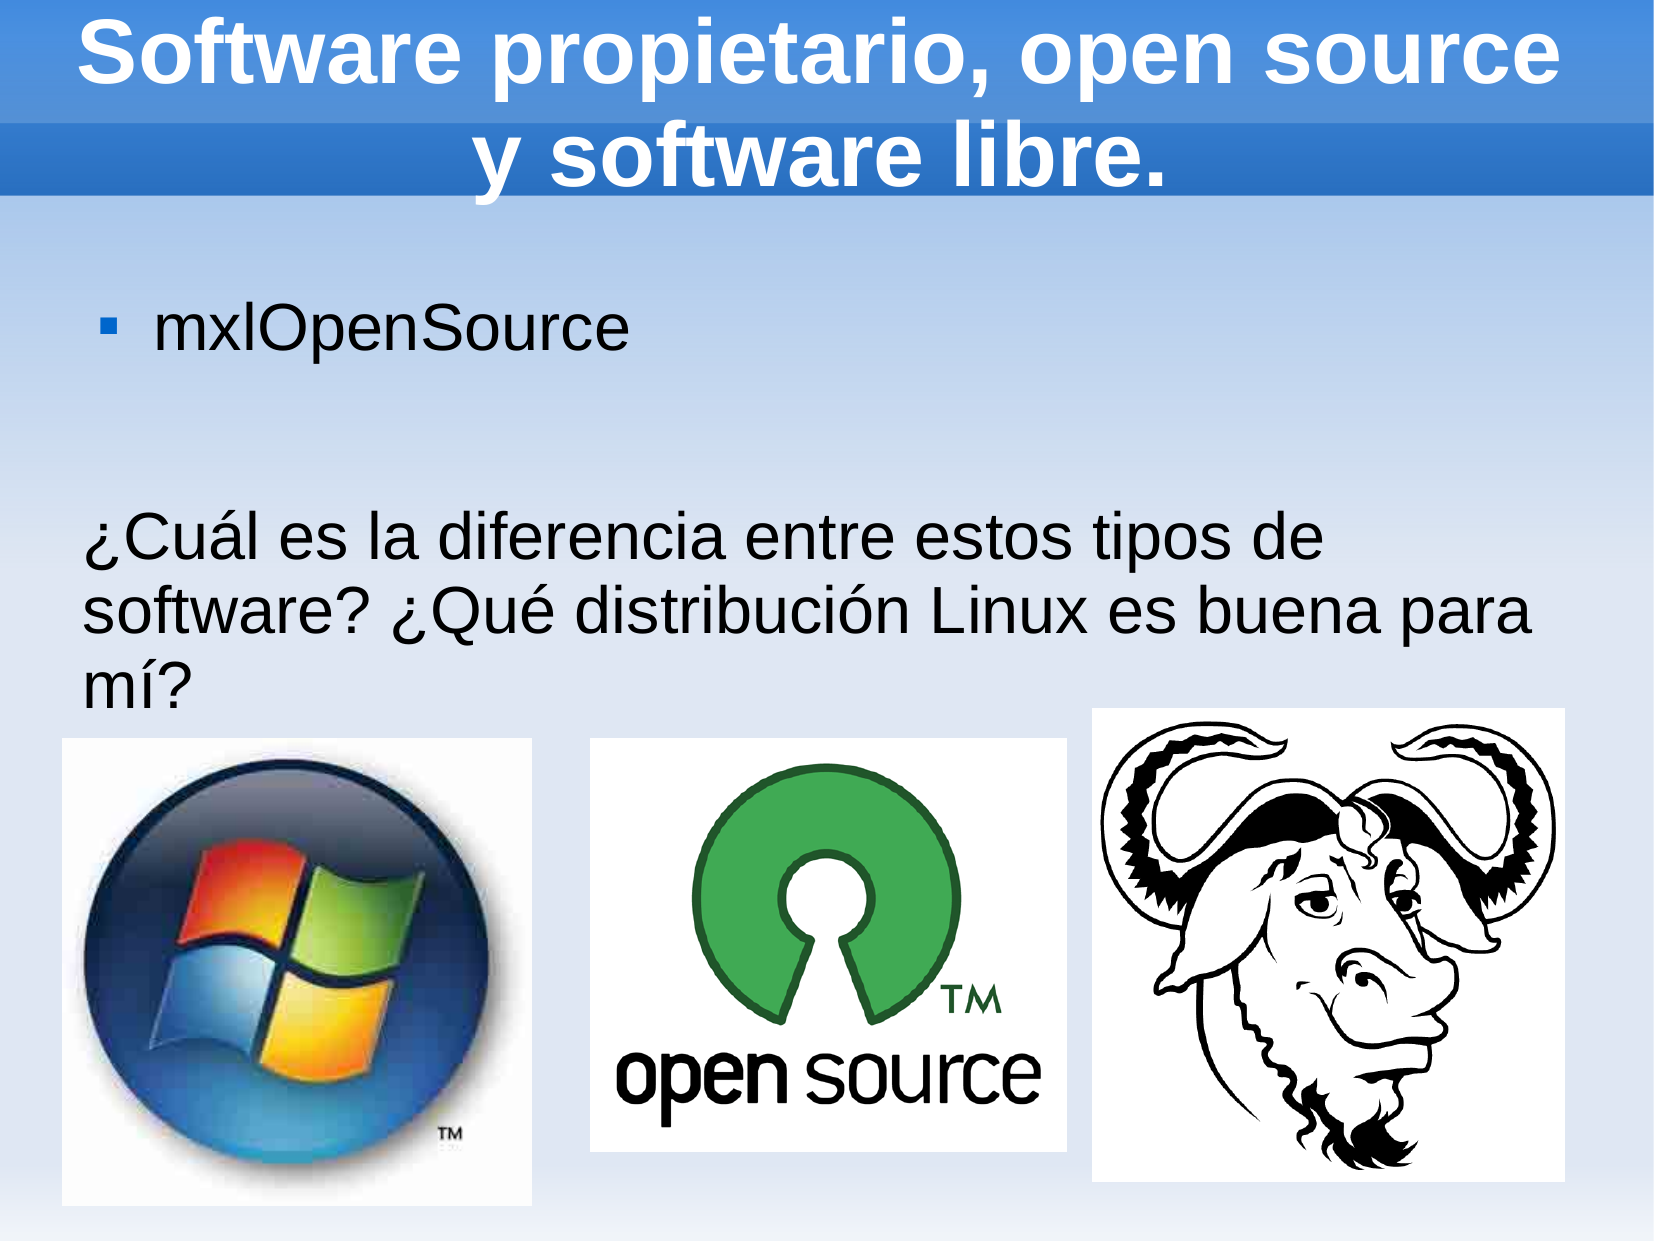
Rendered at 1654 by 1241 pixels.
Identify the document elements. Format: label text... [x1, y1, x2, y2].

picture [0, 0, 1654, 1241]
list mxlOpenSource ¿Cuál es la diferencia entre estos tipos de software? ¿Qué distribución Linux es buena para mí? [82, 290, 1571, 1109]
title Software propietario, open source y software libre. [76, 0, 1565, 208]
